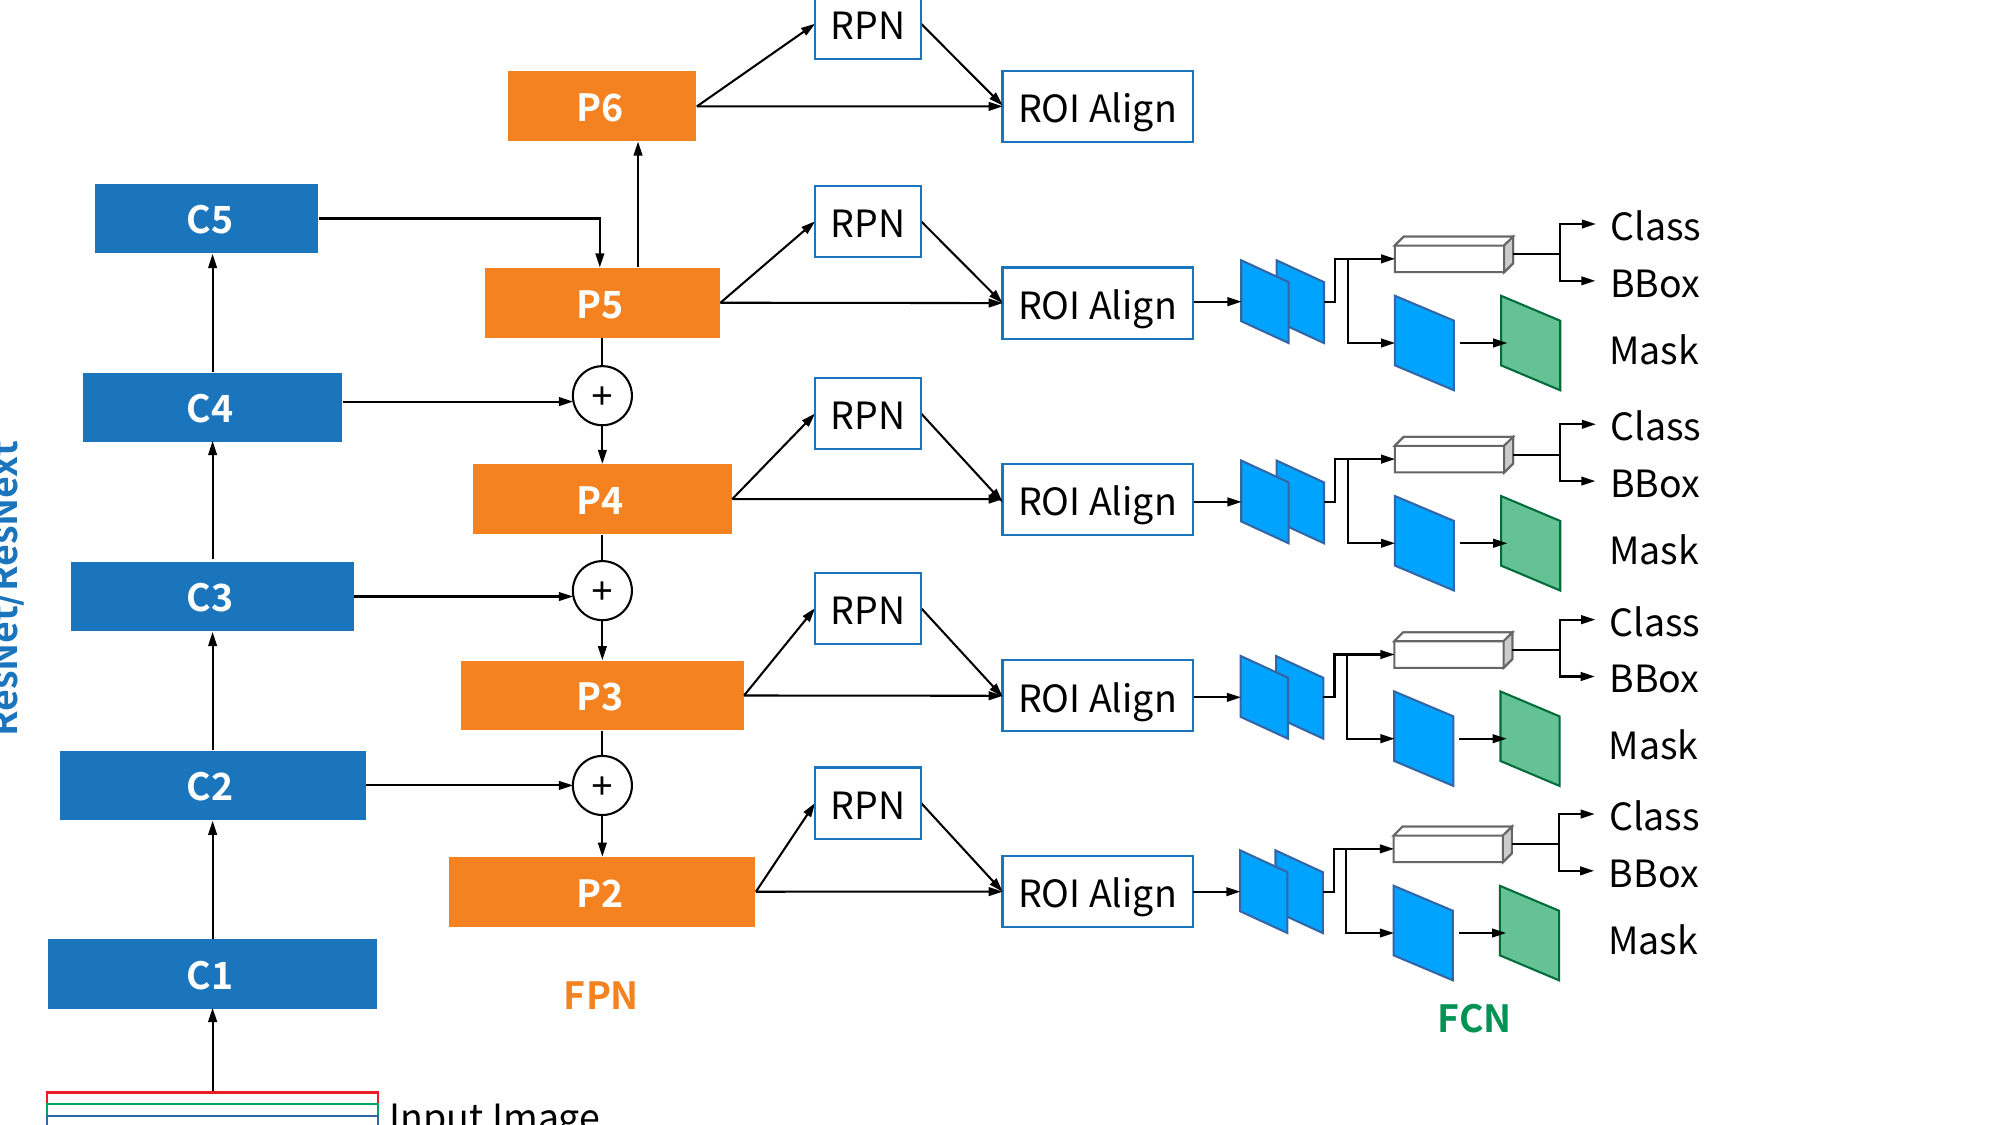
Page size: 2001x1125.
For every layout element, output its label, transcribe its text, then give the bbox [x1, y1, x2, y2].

text_box Mask [1594, 313, 1715, 383]
text_box BBox [1594, 641, 1715, 712]
text_box BBox [1593, 836, 1714, 903]
text_box [47, 938, 211, 1010]
text_box BBox [1595, 246, 1716, 316]
text_box P5 [561, 267, 639, 337]
text_box P3 [561, 659, 639, 730]
text_box [572, 772, 576, 799]
text_box [1394, 295, 1454, 391]
text_box ROI Align [1002, 70, 1193, 142]
text_box ROI Align [1002, 463, 1193, 535]
text_box [1240, 655, 1324, 739]
text_box [1499, 885, 1560, 981]
text_box FPN [549, 958, 654, 1028]
text_box [59, 750, 212, 821]
text_box Class [1595, 389, 1717, 459]
text_box [1500, 691, 1560, 786]
text_box [82, 372, 211, 443]
text_box [1393, 885, 1453, 981]
text_box [94, 183, 319, 254]
text_box FCN [1423, 982, 1528, 1052]
text_box ROI Align [1002, 267, 1193, 339]
text_box [572, 382, 576, 409]
text_box Class [1595, 189, 1717, 259]
text_box [1241, 260, 1325, 344]
text_box [448, 856, 756, 928]
text_box [1240, 850, 1323, 934]
text_box P4 [561, 463, 639, 533]
text_box [1501, 496, 1561, 591]
text_box P6 [561, 70, 639, 140]
text_box C2 [171, 750, 249, 820]
text_box [1501, 295, 1561, 391]
text_box [603, 660, 745, 731]
text_box [213, 750, 367, 821]
text_box Class [1595, 585, 1716, 655]
text_box RPN [814, 0, 922, 60]
text_box C3 [171, 561, 249, 631]
text_box [472, 463, 733, 535]
text_box P2 [561, 856, 639, 926]
text_box RPN [814, 767, 922, 839]
text_box ROI Align [1002, 856, 1193, 928]
text_box [1394, 691, 1454, 786]
text_box RPN [814, 377, 922, 450]
text_box Mask [1594, 513, 1715, 583]
text_box Mask [1594, 709, 1714, 779]
text_box C4 [171, 372, 249, 442]
text_box [1394, 496, 1454, 591]
text_box C5 [171, 183, 249, 253]
text_box [1394, 632, 1513, 668]
text_box + [576, 367, 629, 425]
text_box C1 [171, 938, 249, 1009]
text_box [1394, 236, 1514, 273]
text_box [1394, 436, 1514, 473]
text_box [1393, 826, 1512, 863]
text_box [70, 561, 355, 632]
text_box RPN [814, 572, 922, 644]
text_box Mask [1593, 903, 1714, 973]
text_box Class [1594, 779, 1716, 849]
text_box [214, 938, 378, 1010]
text_box RPN [814, 185, 922, 257]
text_box ResNet/ResNext [0, 420, 36, 752]
text_box [1241, 460, 1325, 544]
text_box [507, 70, 697, 142]
text_box [572, 577, 576, 604]
text_box [47, 1092, 374, 1125]
text_box [460, 660, 602, 731]
text_box Input Image [374, 1080, 616, 1125]
text_box [484, 267, 721, 339]
text_box [214, 372, 343, 443]
text_box ROI Align [1002, 660, 1193, 732]
text_box + [576, 757, 629, 814]
text_box BBox [1595, 446, 1716, 516]
text_box + [576, 562, 629, 620]
